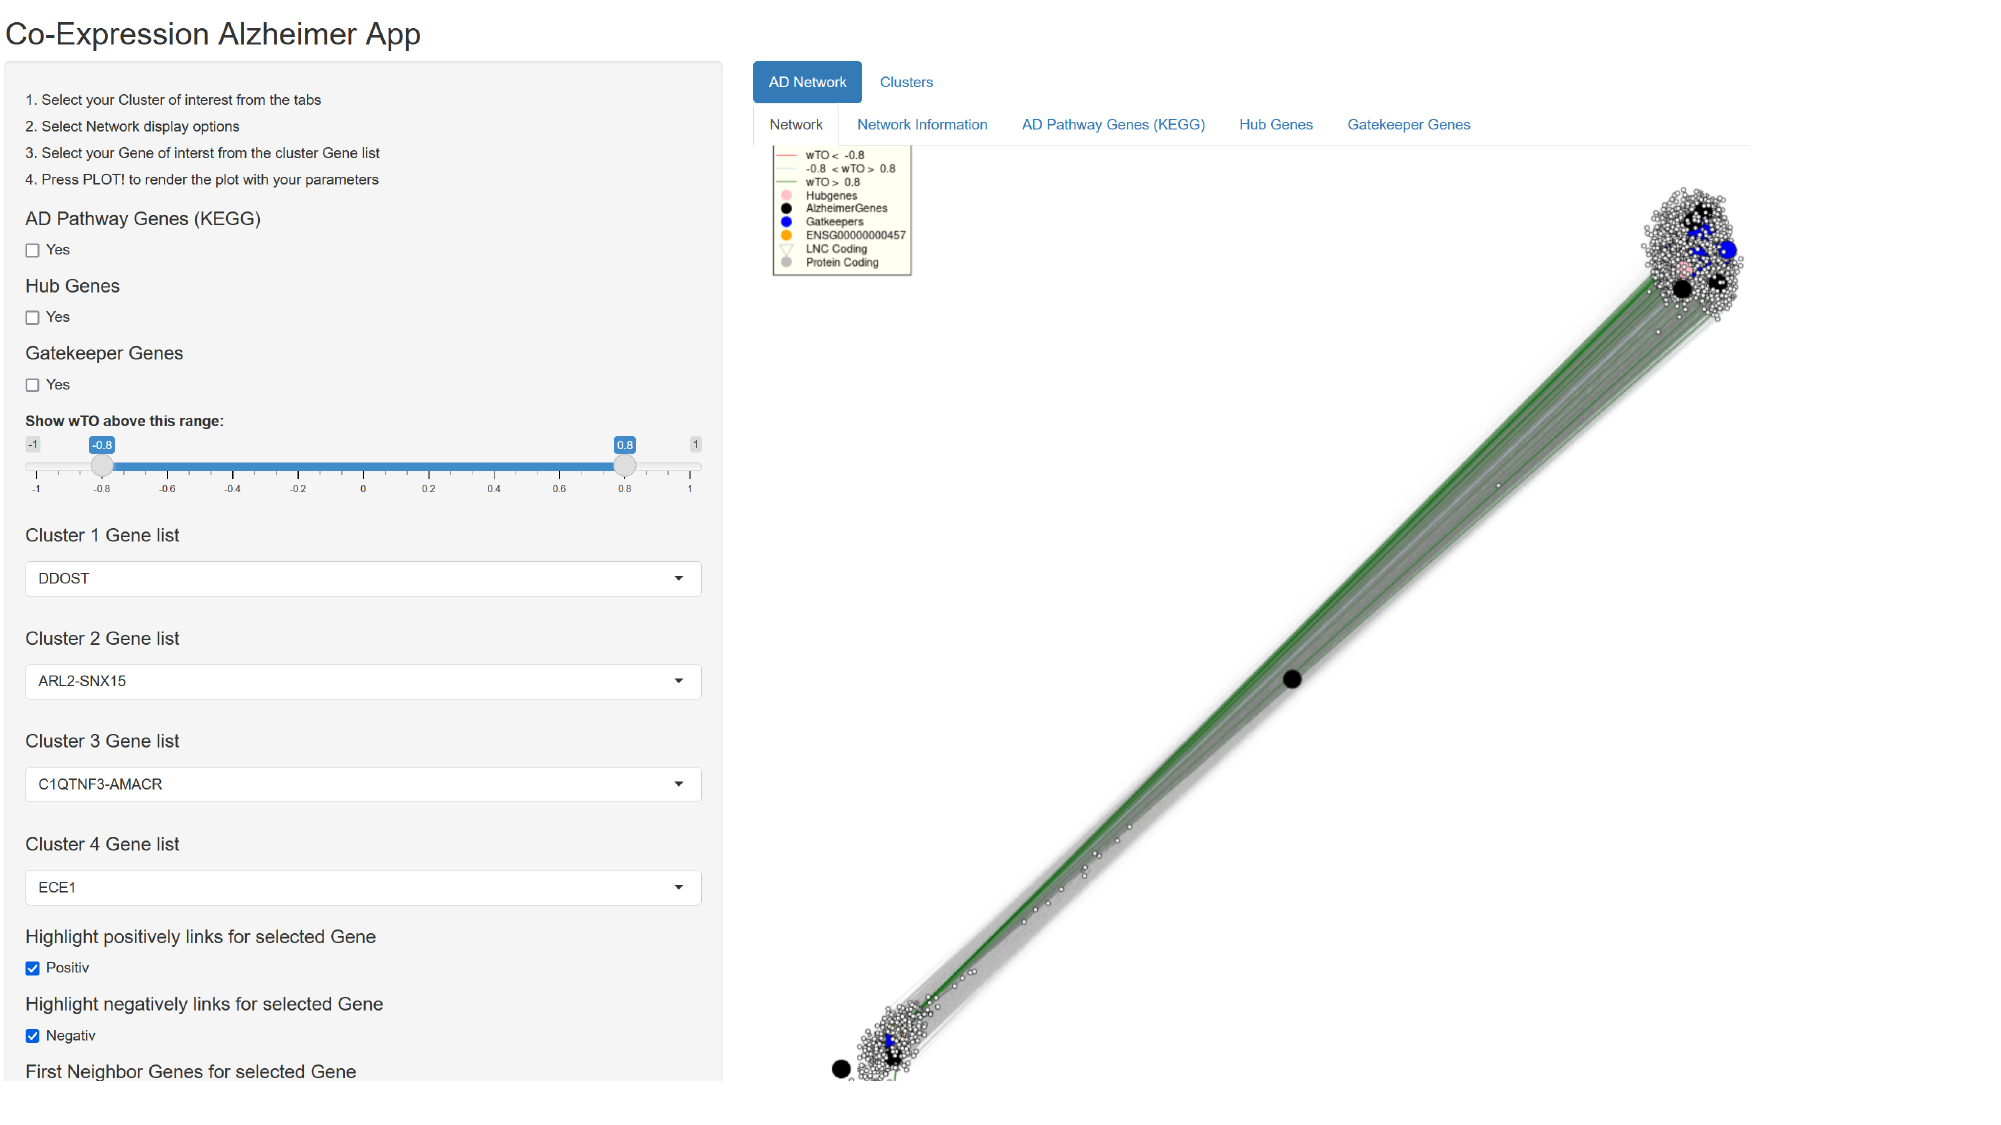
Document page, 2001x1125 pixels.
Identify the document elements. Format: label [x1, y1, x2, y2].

picture [0, 0, 1750, 1125]
